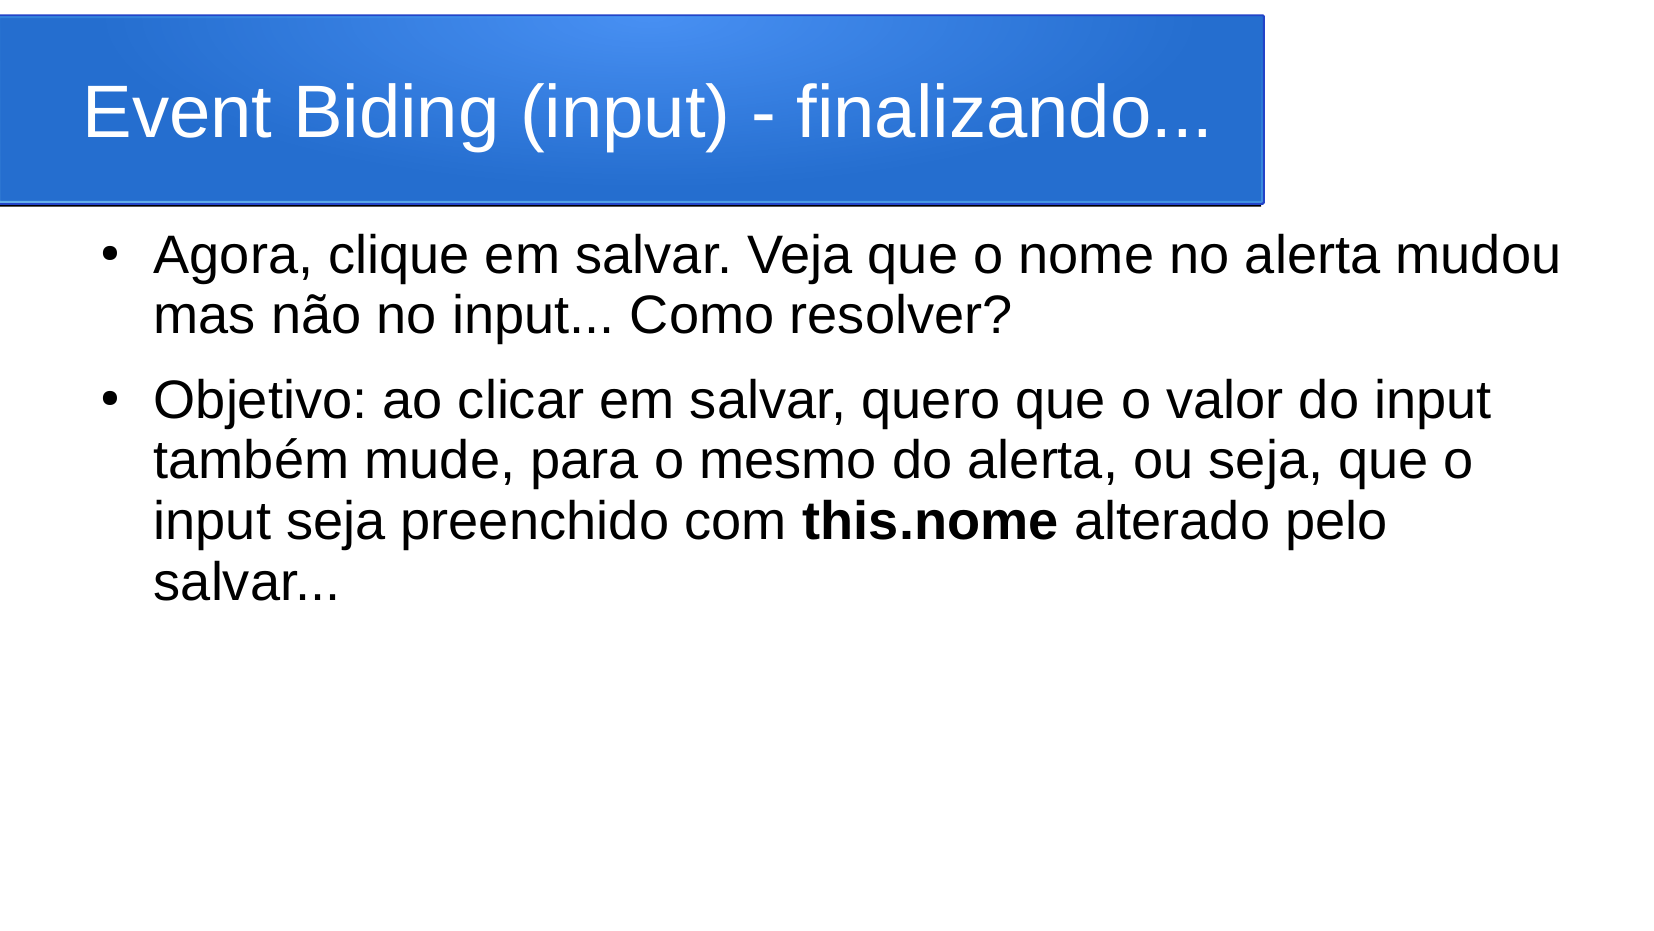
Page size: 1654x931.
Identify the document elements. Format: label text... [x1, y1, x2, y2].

title Event Biding (input) - finalizando... [82, 35, 1235, 189]
list Agora, clique em salvar. Veja que o nome no alerta mudou mas não no input... Como resolver? Objetivo: ao clicar em salvar, quero que o valor do input também mude, para o mesmo do alerta, ou seja, que o input seja preenchido com this.nome alterado pelo salvar... [82, 224, 1571, 764]
